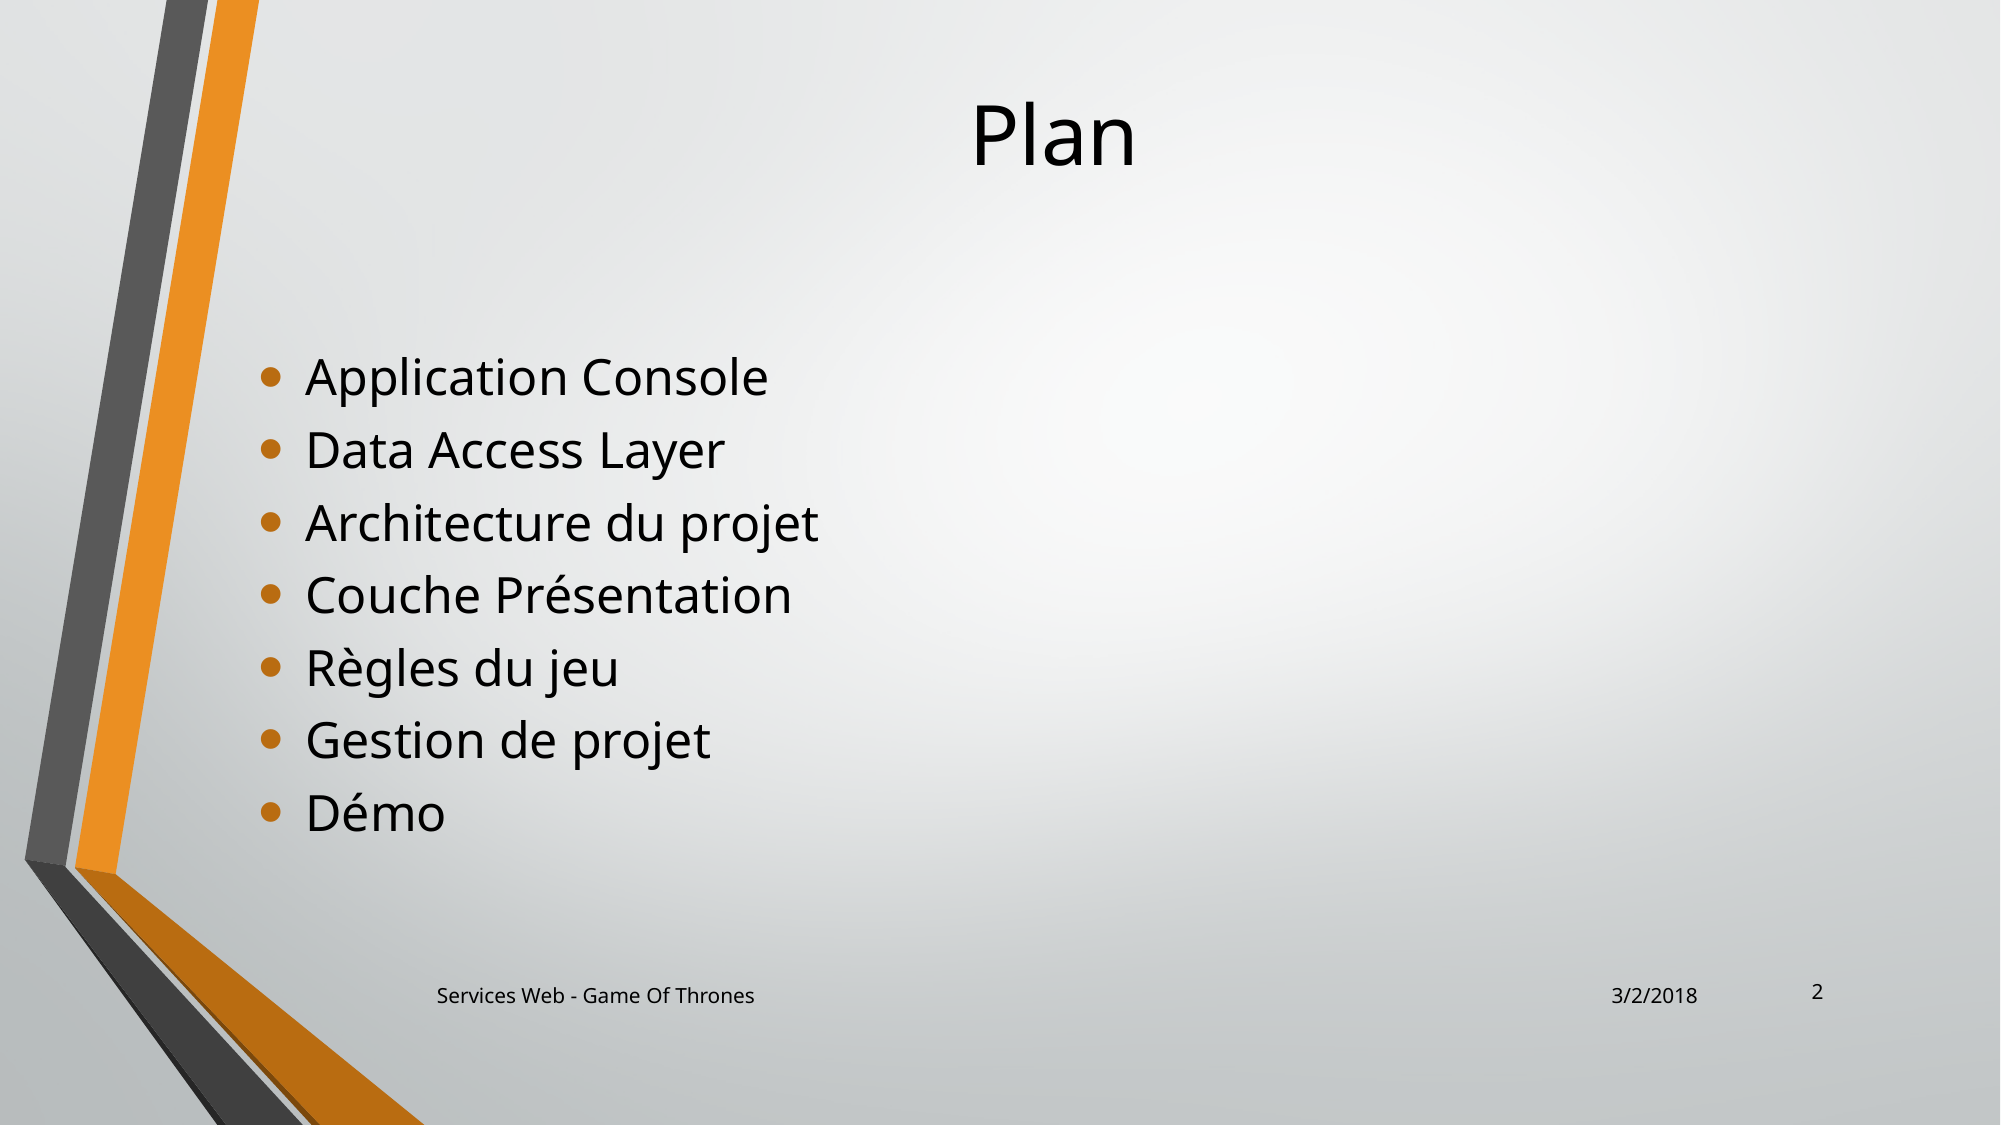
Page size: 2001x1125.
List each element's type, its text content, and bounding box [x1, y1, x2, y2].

list Application Console Data Access Layer Architecture du projet Couche Présentation Règles du jeu Gestion de projet Démo [243, 236, 1866, 951]
title Plan [243, 70, 1866, 195]
text_box 3/2/2018 [1596, 965, 1785, 1025]
text_box ‹#› [1796, 962, 1887, 1023]
text_box Services Web - Game Of Thrones [421, 965, 1585, 1025]
